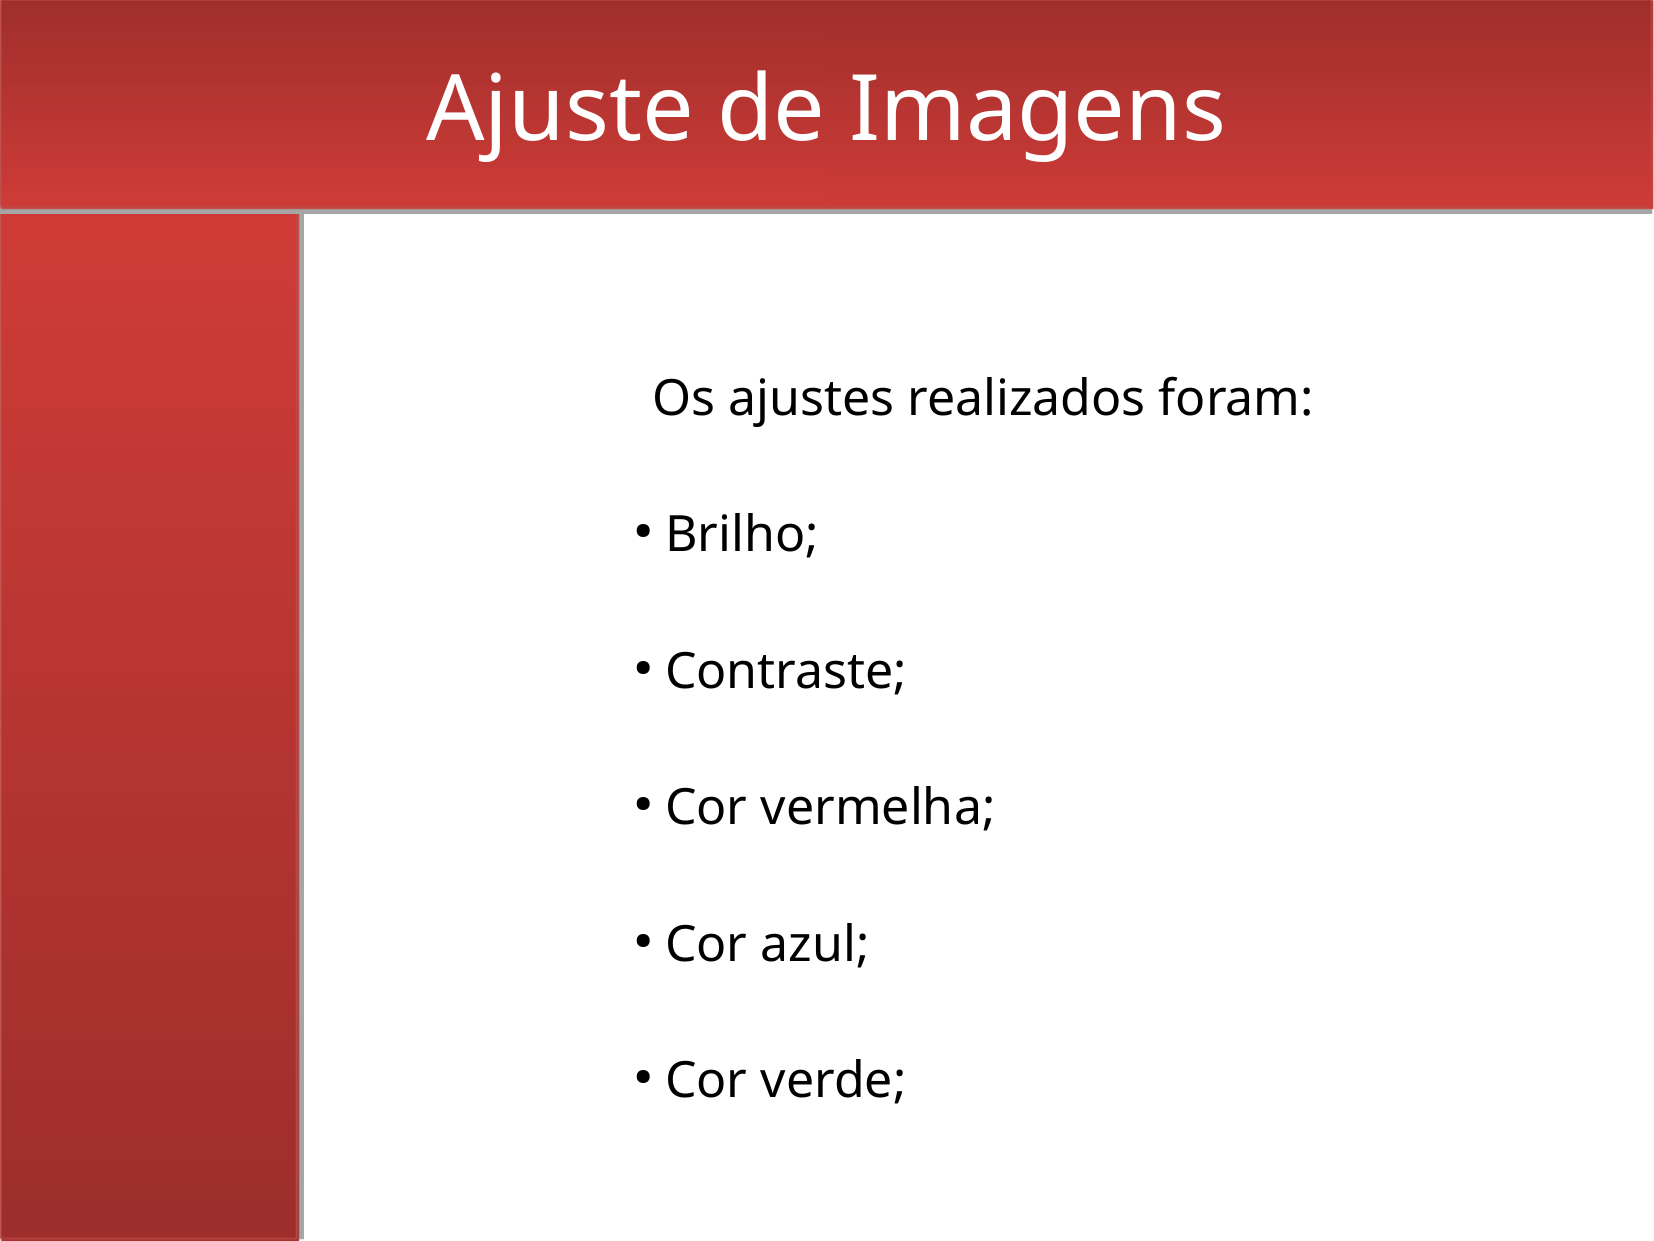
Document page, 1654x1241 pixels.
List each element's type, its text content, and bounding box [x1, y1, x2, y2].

title Ajuste de Imagens [29, 31, 1625, 178]
text_box Os ajustes realizados foram: Brilho; Contraste; Cor vermelha; Cor azul; Cor verde; [324, 361, 1625, 1166]
picture [0, 0, 1654, 1241]
